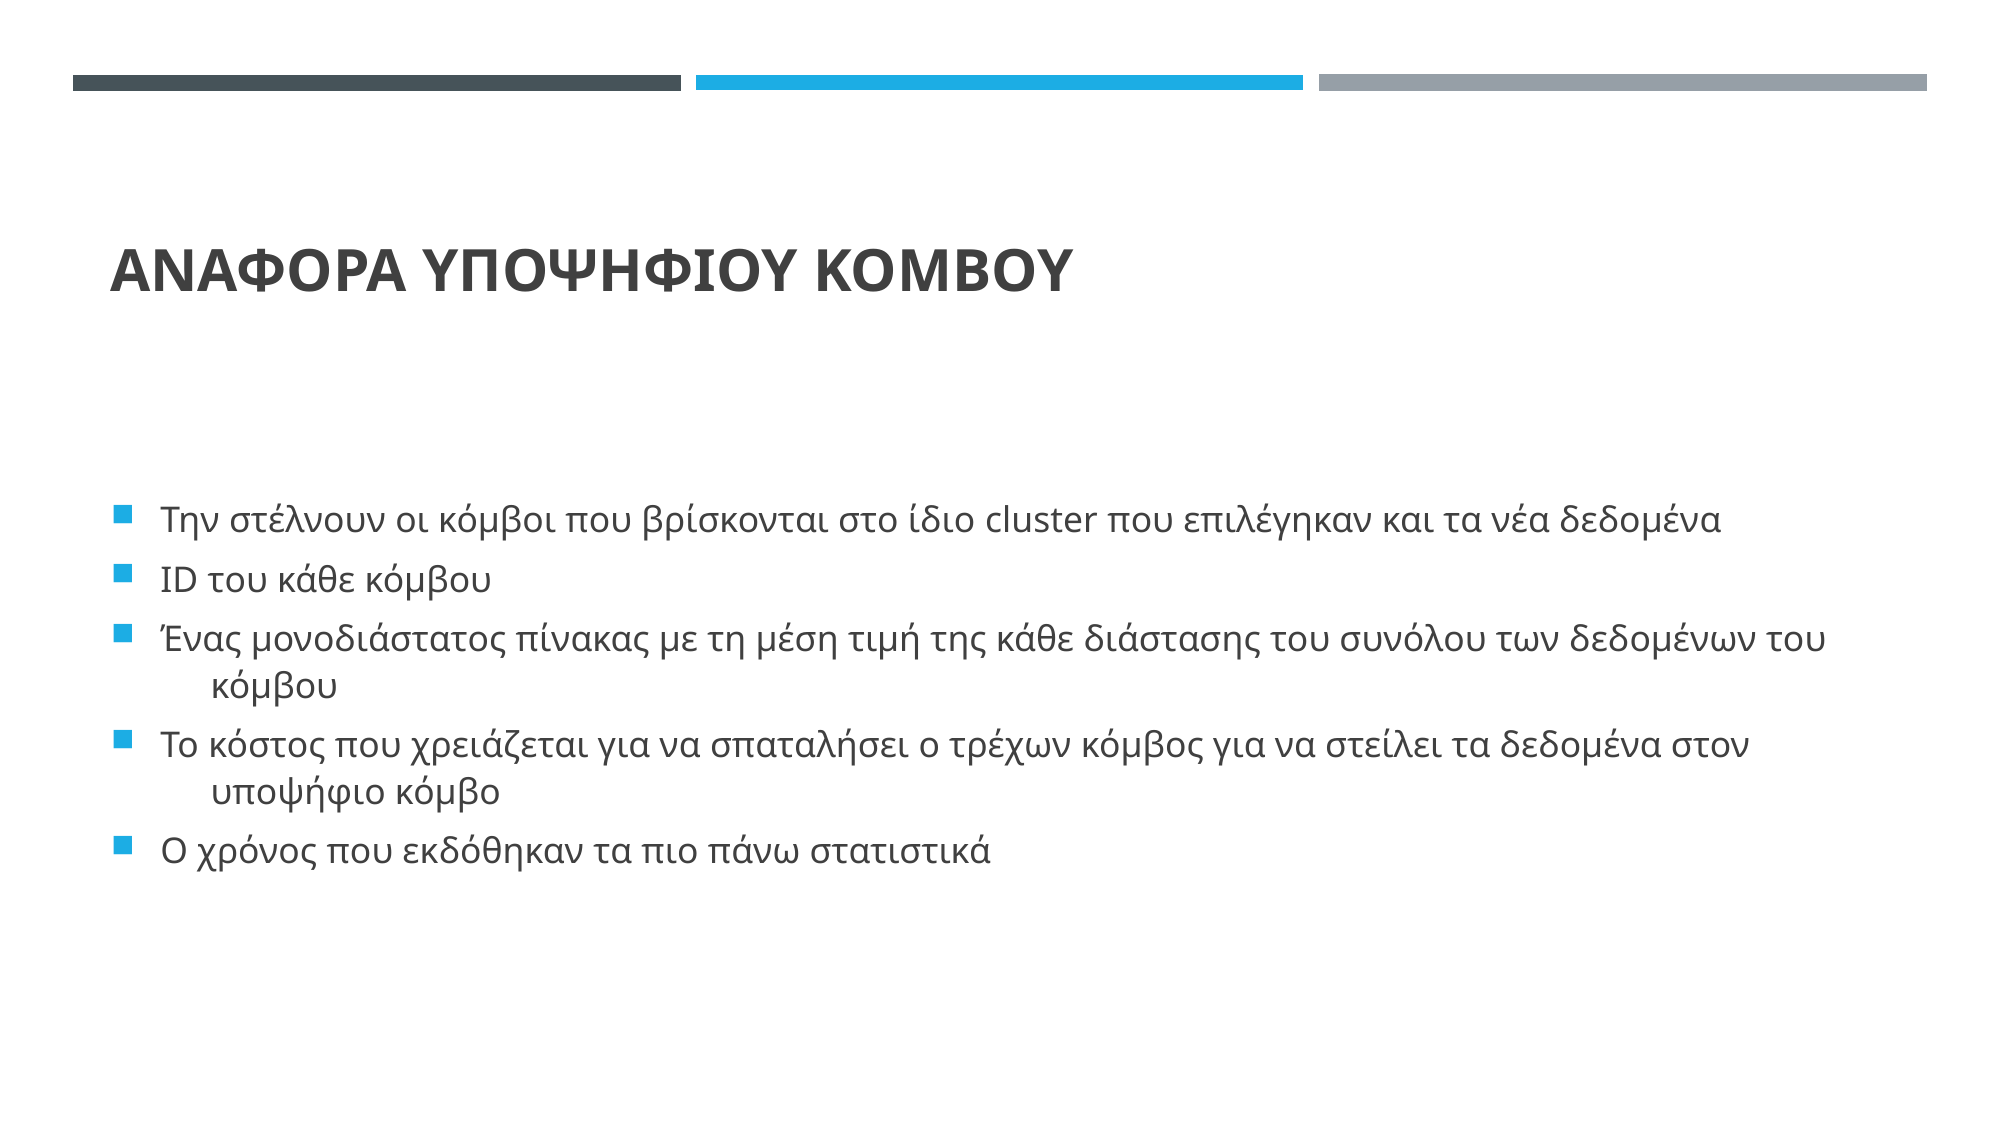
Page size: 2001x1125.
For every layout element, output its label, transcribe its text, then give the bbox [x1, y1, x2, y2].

title ΑΝΑΦΟΡΑ ΥΠΟΨΗΦΙΟΥ ΚΟΜΒΟΥ [95, 115, 1905, 311]
list Την στέλνουν οι κόμβοι που βρίσκονται στο ίδιο cluster που επιλέγηκαν και τα νέα δεδομένα ID του κάθε κόμβου Ένας μονοδιάστατος πίνακας με τη μέση τιμή της κάθε διάστασης του συνόλου των δεδομένων του κόμβου Το κόστος που χρειάζεται για να σπαταλήσει ο τρέχων κόμβος για να στείλει τα δεδομένα στον υποψήφιο κόμβο Ο χρόνος που εκδόθηκαν τα πιο πάνω στατιστικά [95, 383, 1905, 981]
